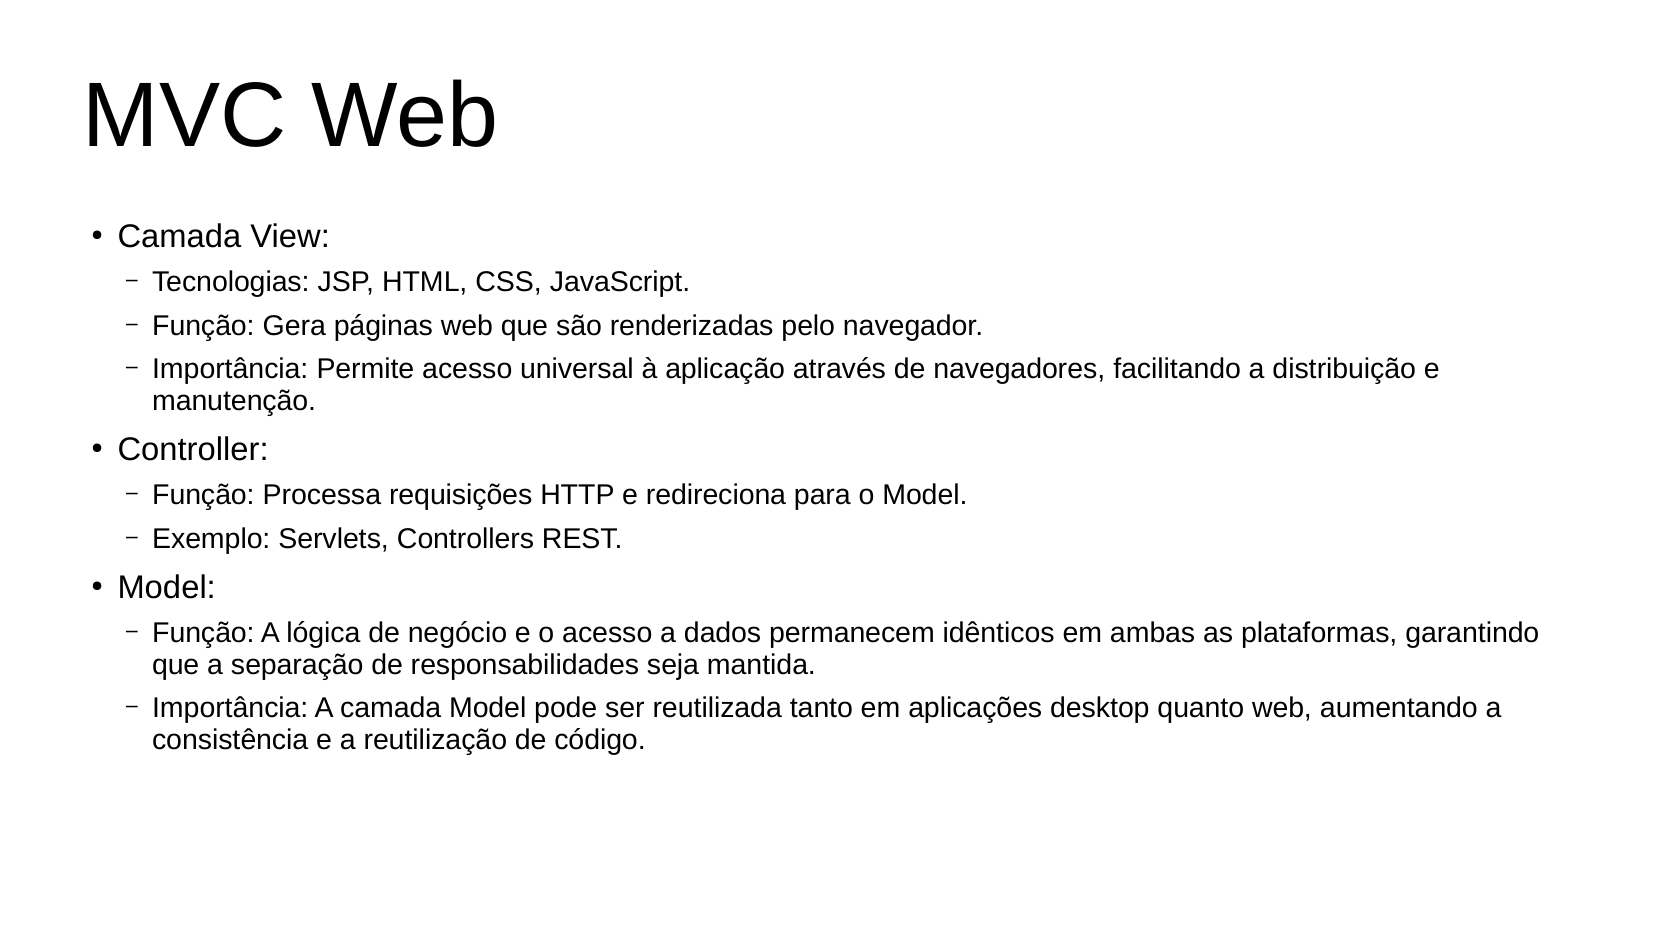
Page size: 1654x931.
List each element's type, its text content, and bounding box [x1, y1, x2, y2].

title MVC Web [82, 37, 1571, 193]
list Camada View: Tecnologias: JSP, HTML, CSS, JavaScript. Função: Gera páginas web que são renderizadas pelo navegador. Importância: Permite acesso universal à aplicação através de navegadores, facilitando a distribuição e manutenção. Controller: Função: Processa requisições HTTP e redireciona para o Model. Exemplo: Servlets, Controllers REST. Model: Função: A lógica de negócio e o acesso a dados permanecem idênticos em ambas as plataformas, garantindo que a separação de responsabilidades seja mantida. Importância: A camada Model pode ser reutilizada tanto em aplicações desktop quanto web, aumentando a consistência e a reutilização de código. [82, 217, 1571, 758]
